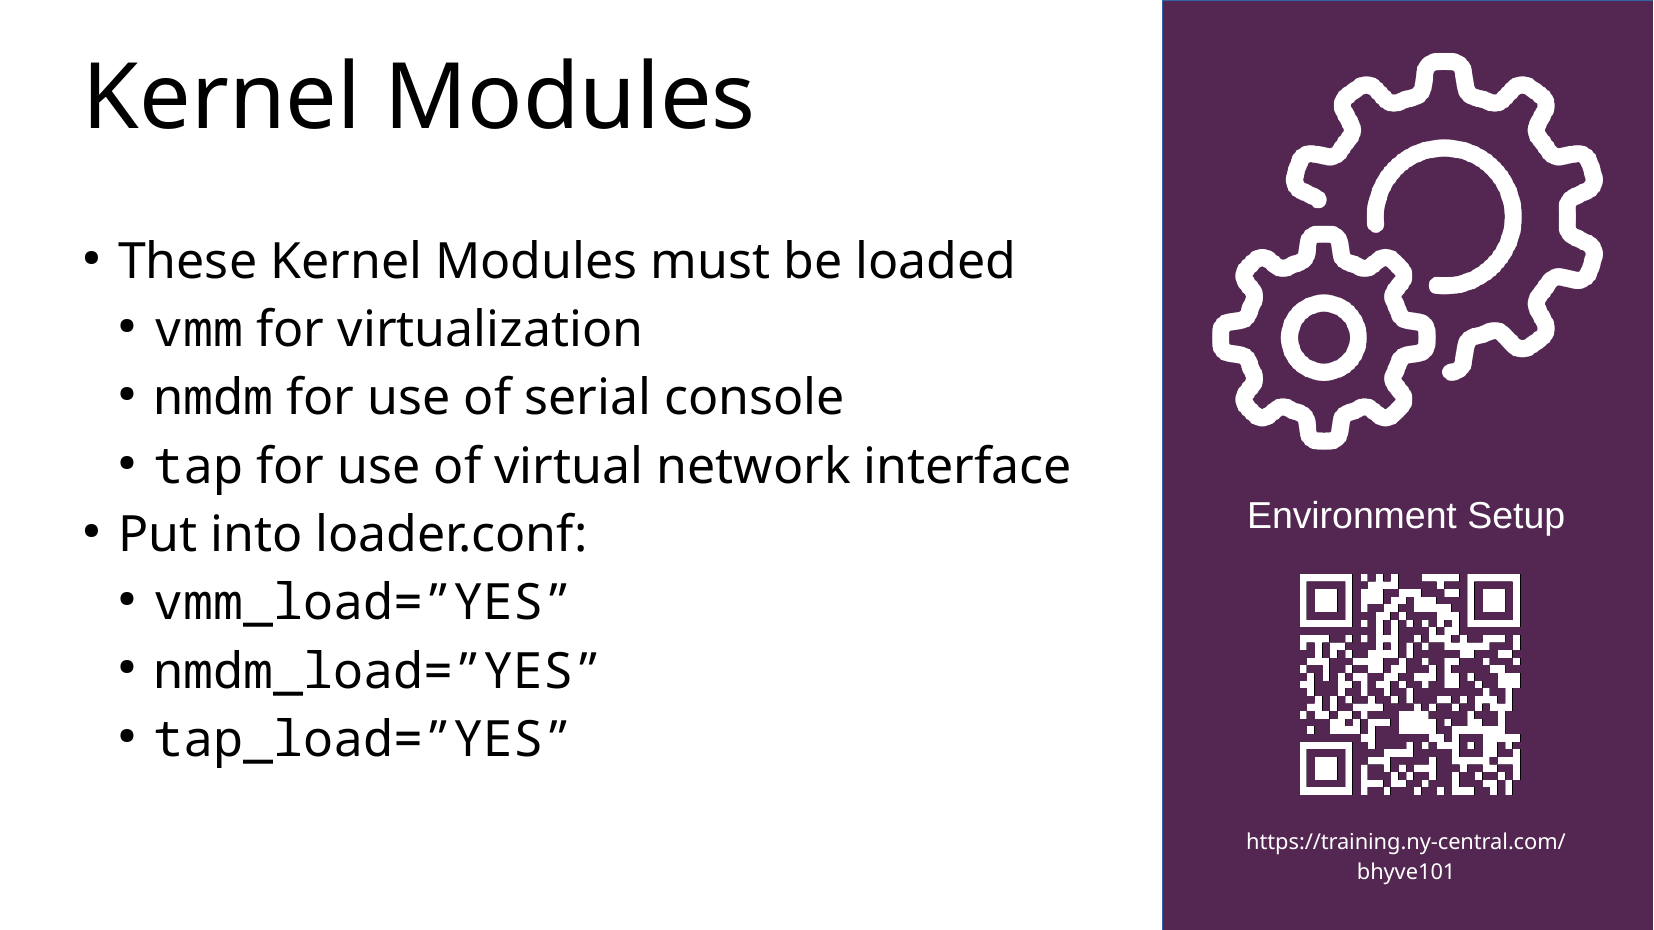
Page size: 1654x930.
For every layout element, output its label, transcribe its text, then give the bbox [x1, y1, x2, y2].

text_box https://training.ny-central.com/bhyve101 [1200, 819, 1613, 930]
subtitle These Kernel Modules must be loaded vmm for virtualization nmdm for use of serial console tap for use of virtual network interface Put into loader.conf: vmm_load=”YES” nmdm_load=”YES” tap_load=”YES” [82, 224, 1126, 825]
title Kernel Modules [82, 37, 1571, 150]
picture [1268, 543, 1550, 826]
text_box [1162, 0, 1653, 930]
text_box Environment Setup [1200, 487, 1613, 638]
picture [1200, 44, 1613, 458]
